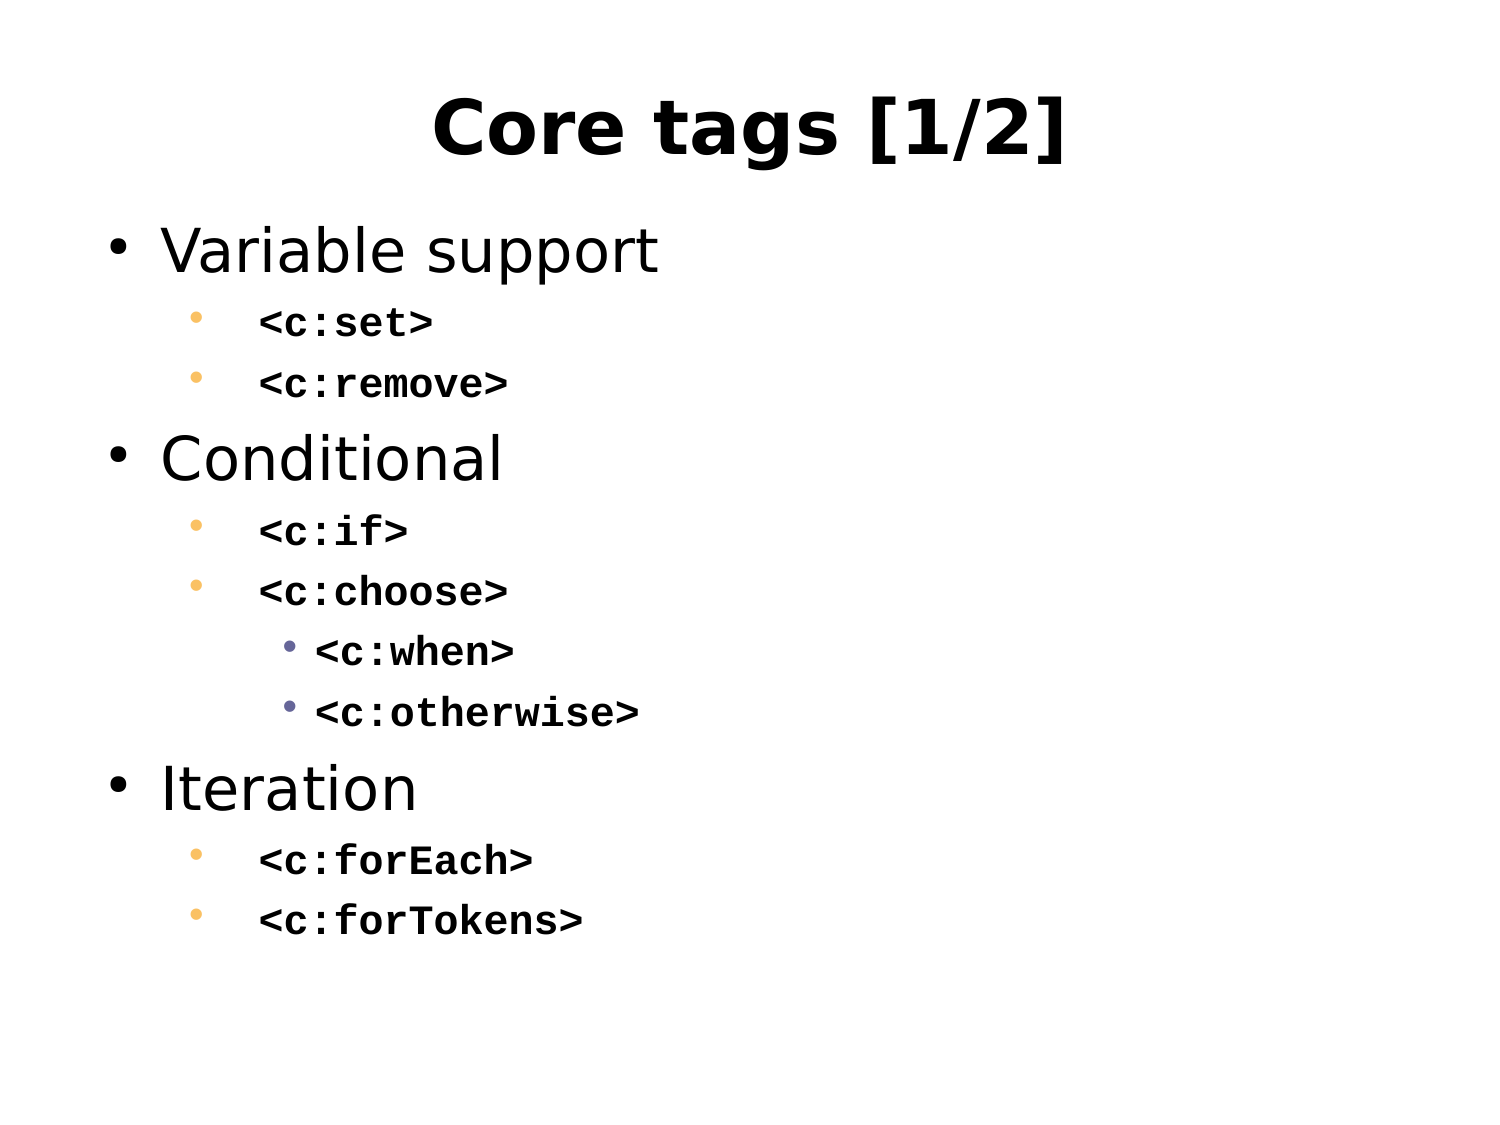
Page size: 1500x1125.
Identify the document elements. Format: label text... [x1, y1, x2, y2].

list Variable support <c:set> <c:remove> Conditional <c:if> <c:choose> <c:when> <c:otherwise> Iteration <c:forEach> <c:forTokens> [75, 204, 1395, 1075]
title Core tags [1/2] [75, 44, 1425, 177]
